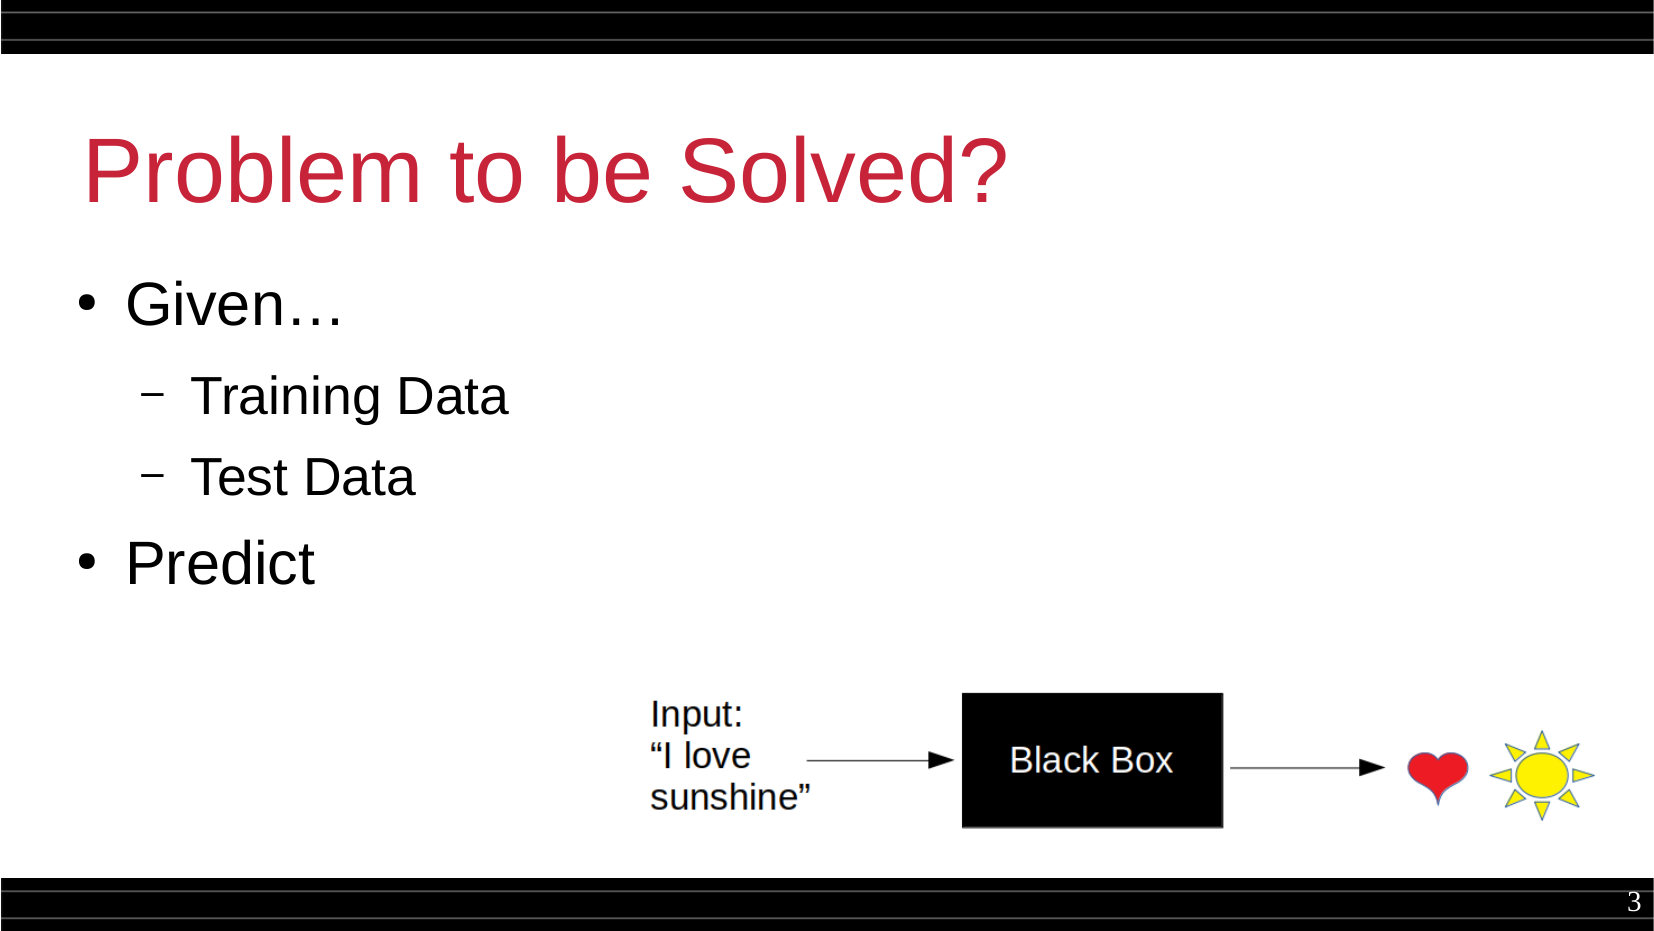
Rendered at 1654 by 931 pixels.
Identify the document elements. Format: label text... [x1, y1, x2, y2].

picture [1, 0, 1654, 54]
title Problem to be Solved? [82, 92, 1571, 249]
list Given… Training Data Test Data Predict [60, 270, 1568, 599]
picture [630, 675, 1606, 841]
picture [1, 878, 1654, 931]
